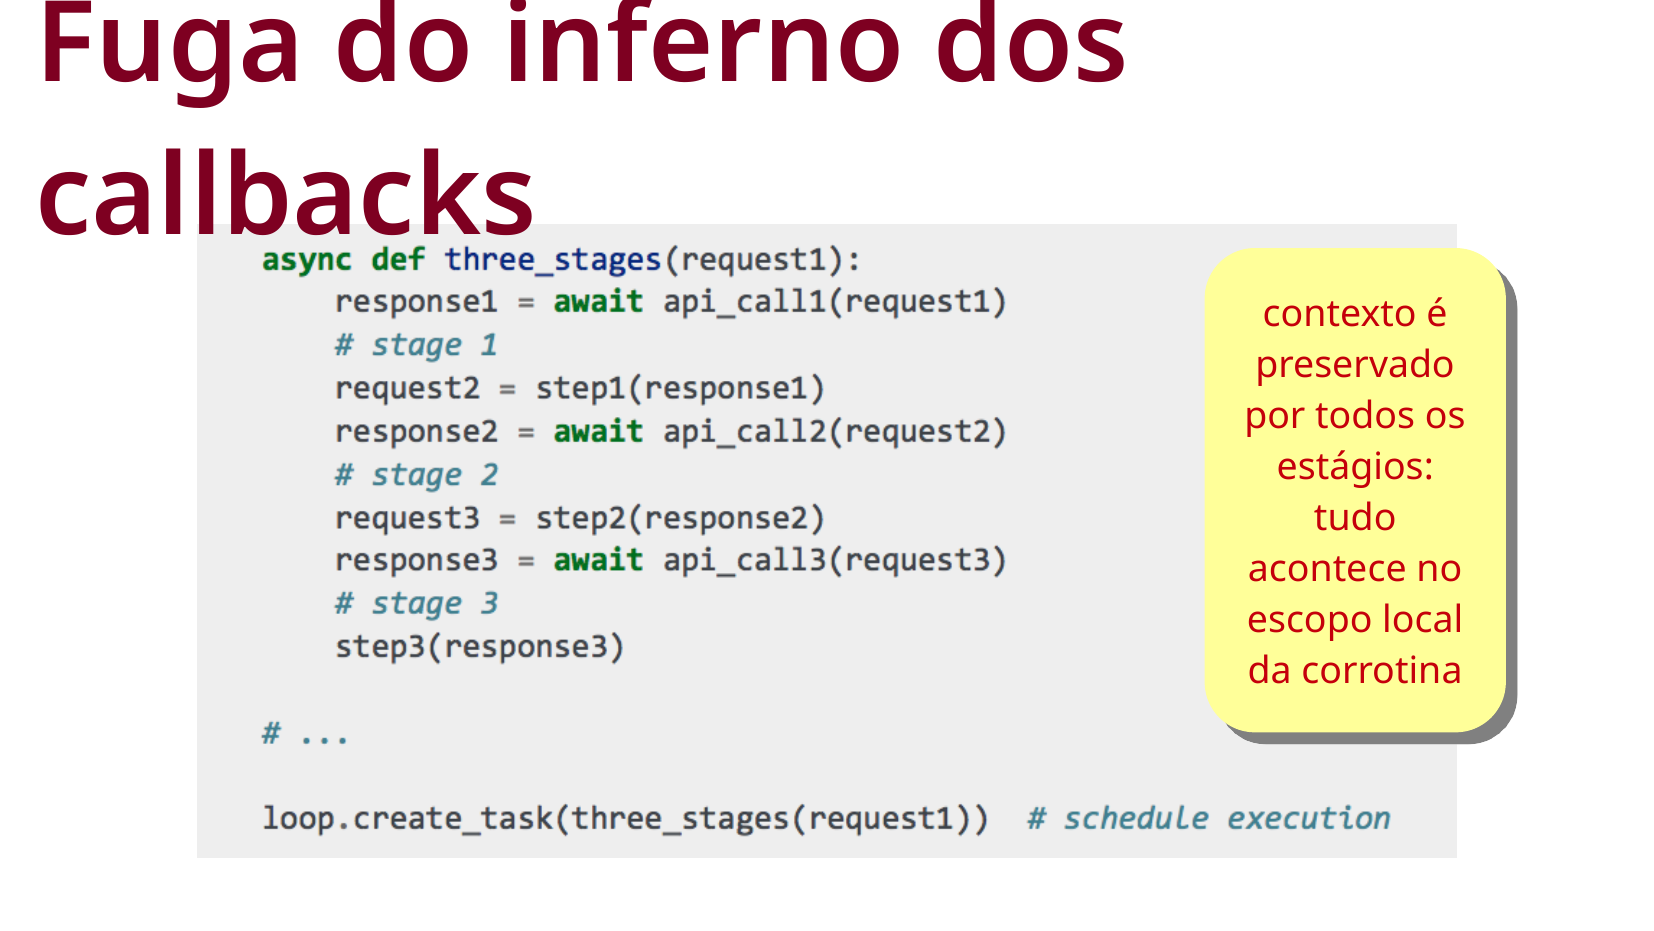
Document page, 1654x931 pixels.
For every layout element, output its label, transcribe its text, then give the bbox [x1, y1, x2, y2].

title Fuga do inferno dos callbacks [35, 37, 1571, 193]
text_box contexto é preservado por todos os estágios: tudo acontece no escopo local da corrotina [1204, 248, 1506, 733]
picture [197, 224, 1457, 858]
